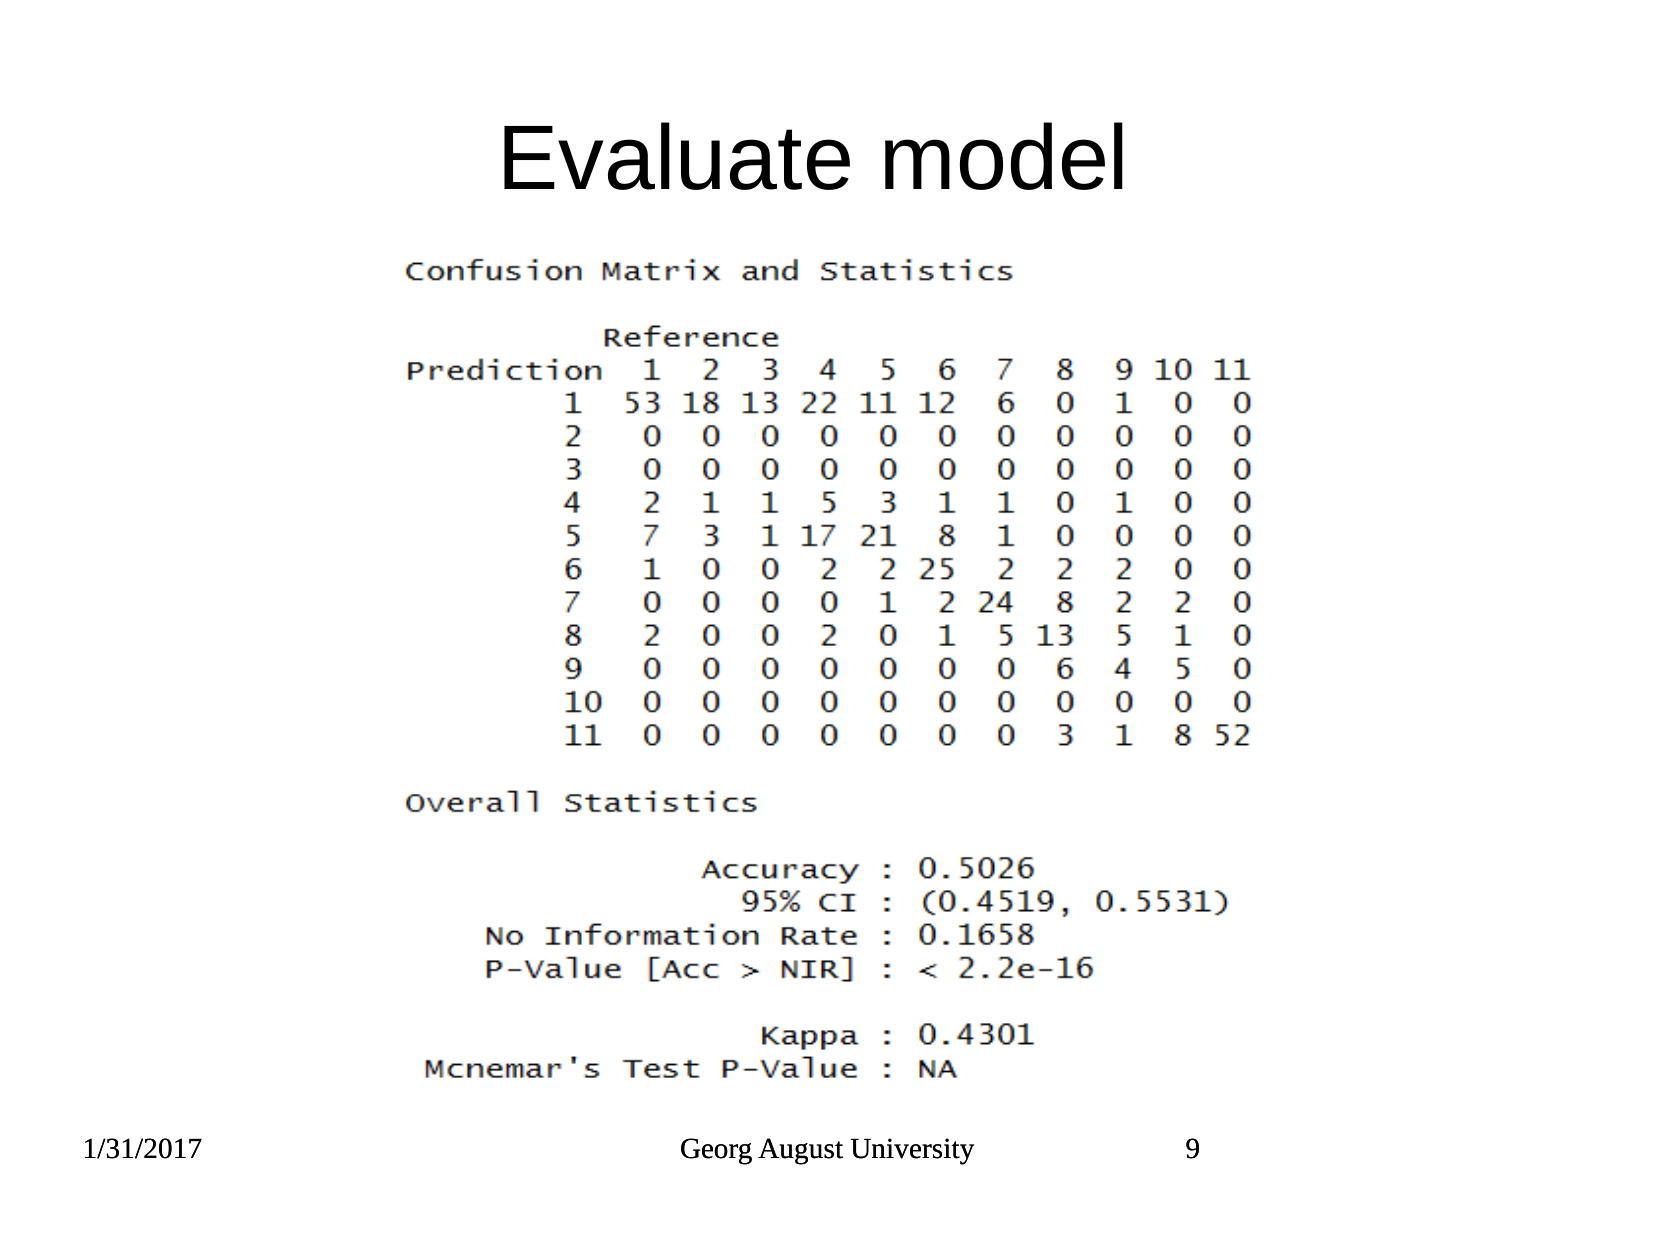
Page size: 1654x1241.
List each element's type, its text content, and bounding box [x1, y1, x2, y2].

picture [399, 256, 1290, 1092]
title Evaluate model [82, 49, 1571, 257]
text_box [1185, 1129, 1571, 1216]
text_box Georg August University [565, 1129, 1090, 1216]
text_box 1/31/2017 [82, 1129, 468, 1216]
